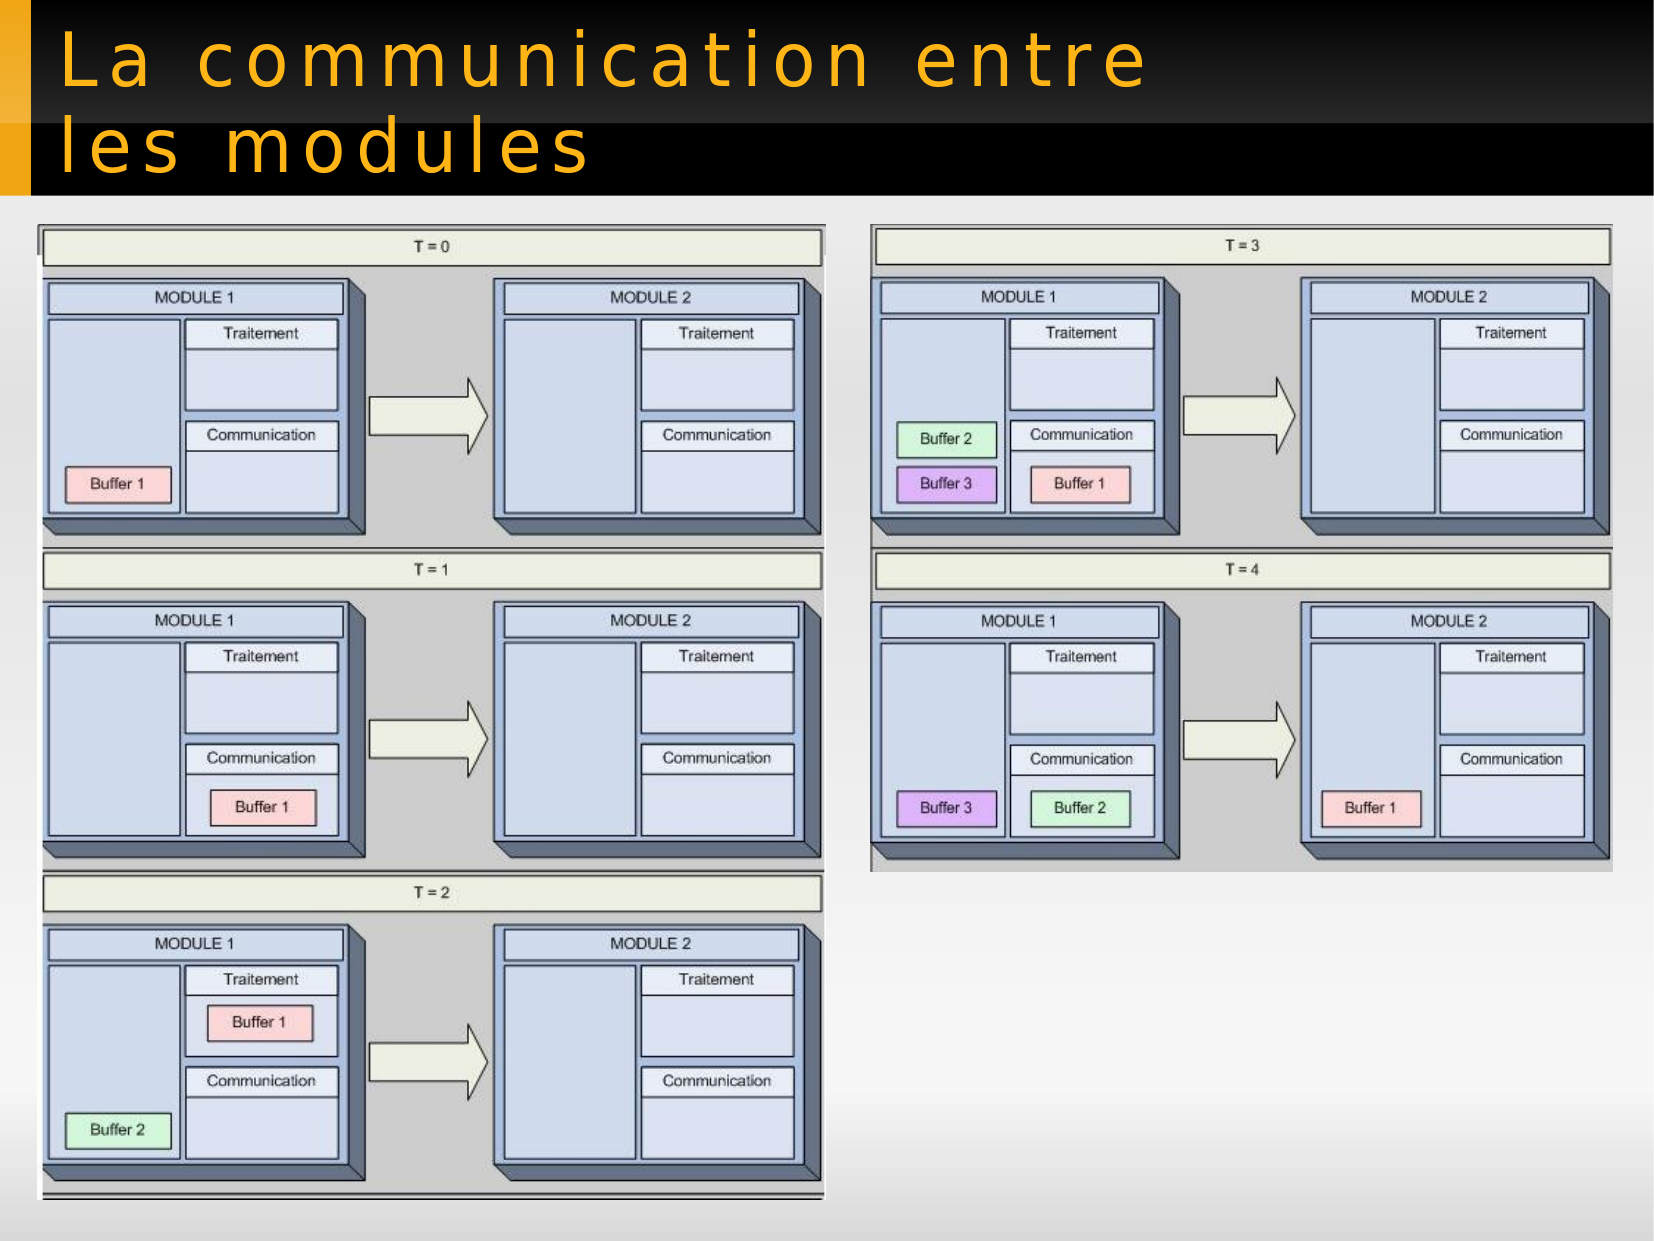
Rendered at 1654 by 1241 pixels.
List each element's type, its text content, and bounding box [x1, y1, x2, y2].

title La communication entre les modules [59, 15, 1270, 192]
picture [0, 0, 1654, 1241]
